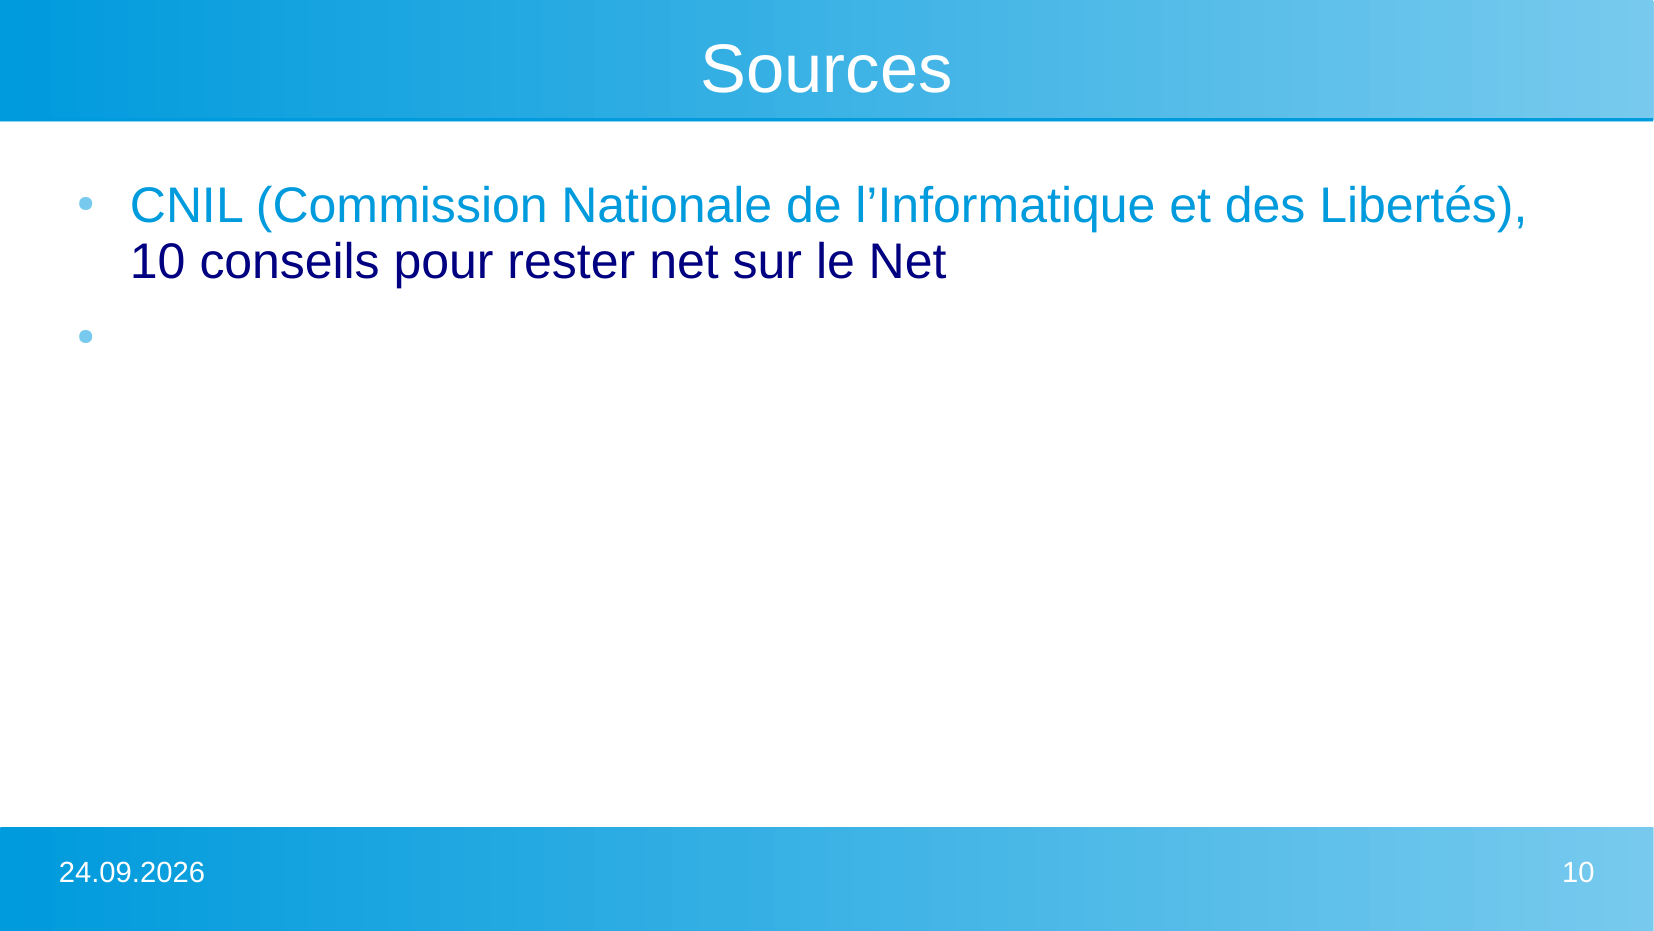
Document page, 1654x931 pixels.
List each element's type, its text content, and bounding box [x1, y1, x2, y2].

list CNIL (Commission Nationale de l’Informatique et des Libertés), 10 conseils pour rester net sur le Net [59, 177, 1595, 768]
title Sources [59, 29, 1595, 108]
